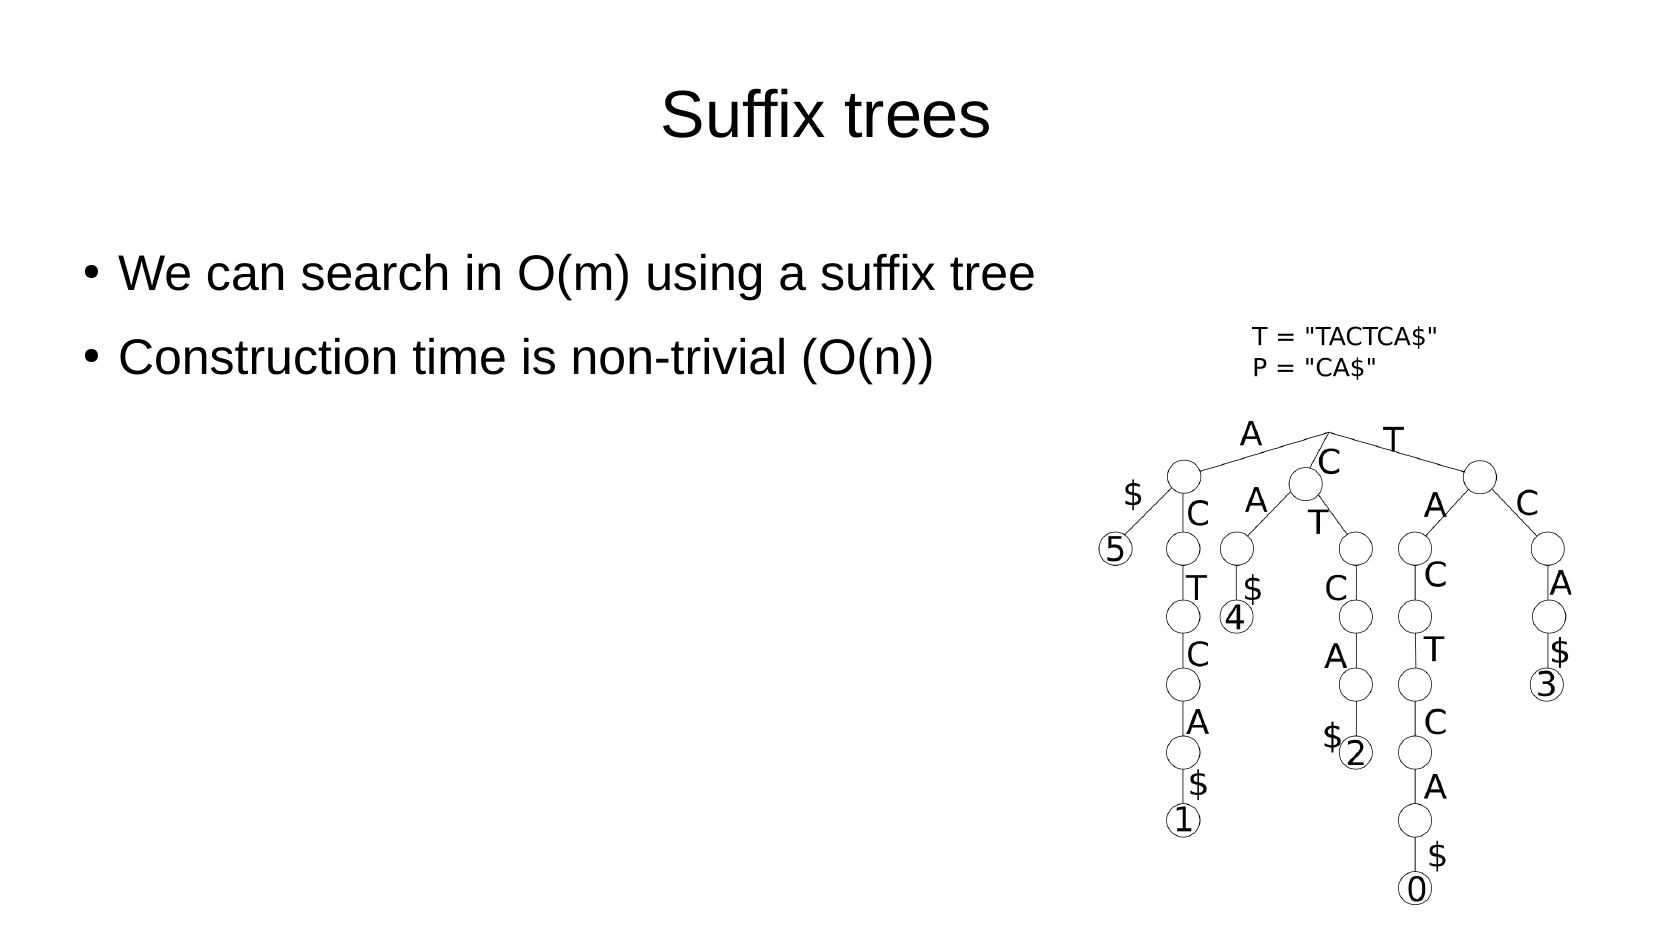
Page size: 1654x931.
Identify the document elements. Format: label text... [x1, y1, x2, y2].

title Suffix trees [82, 37, 1571, 193]
subtitle We can search in O(m) using a suffix tree Construction time is non-trivial (O(n)) [82, 217, 1571, 758]
picture [995, 287, 1572, 905]
